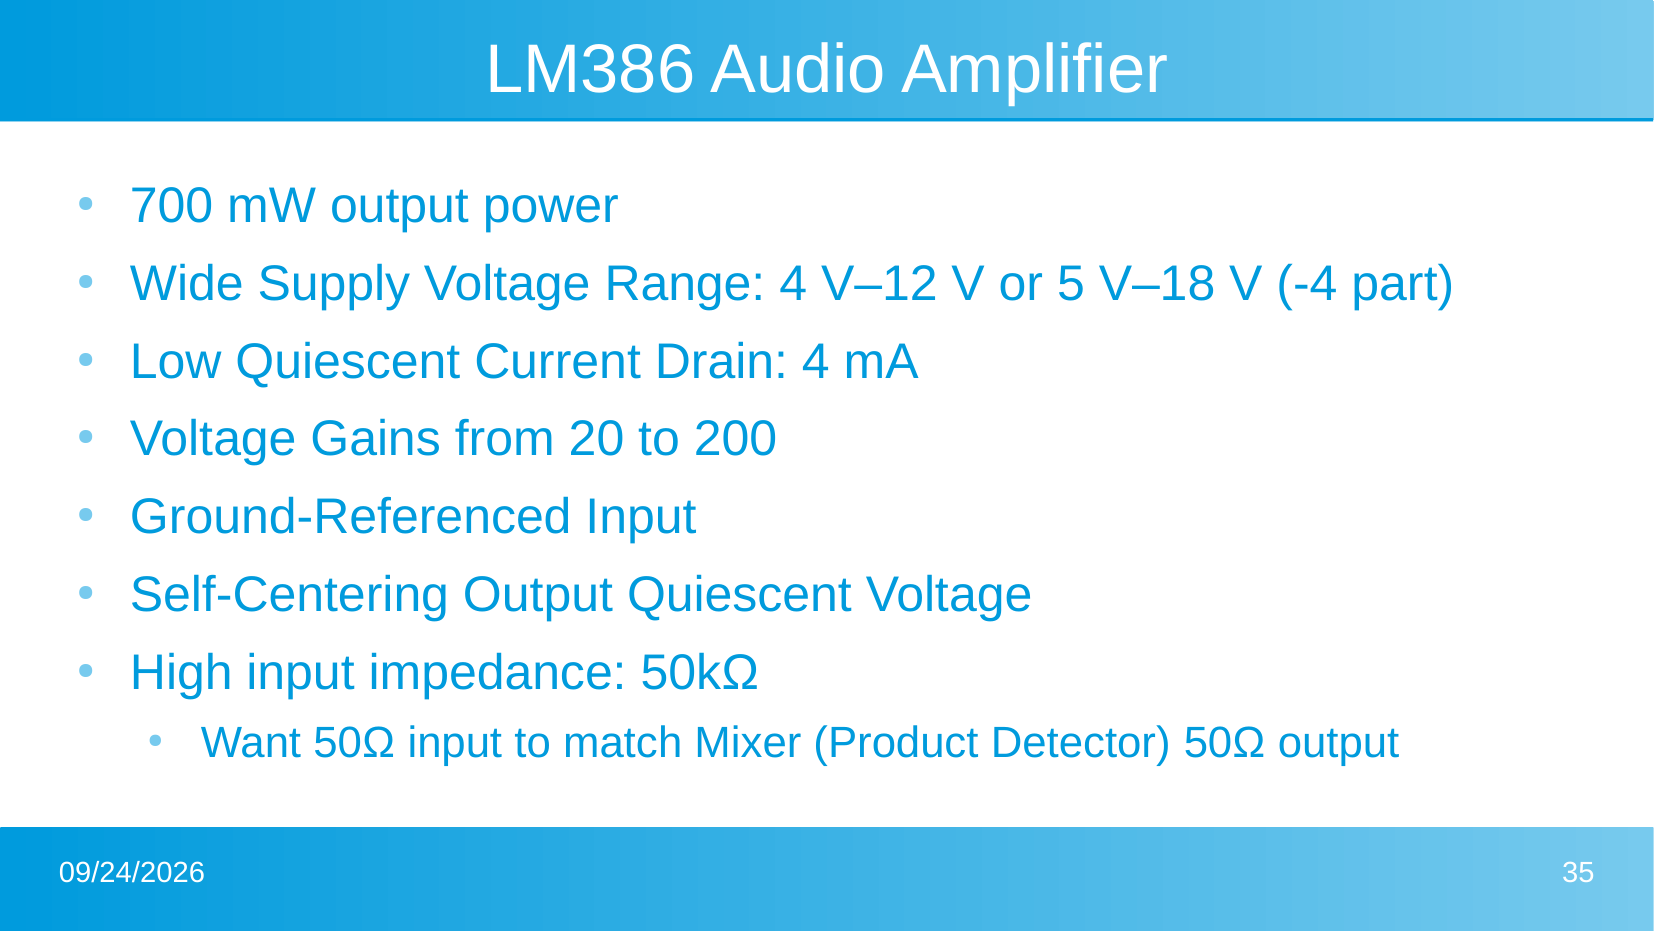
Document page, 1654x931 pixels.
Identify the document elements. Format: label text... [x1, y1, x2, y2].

title LM386 Audio Amplifier [59, 29, 1595, 108]
list 700 mW output power Wide Supply Voltage Range: 4 V–12 V or 5 V–18 V (-4 part) Low Quiescent Current Drain: 4 mA Voltage Gains from 20 to 200 Ground-Referenced Input Self-Centering Output Quiescent Voltage High input impedance: 50kΩ Want 50Ω input to match Mixer (Product Detector) 50Ω output [59, 177, 1595, 768]
